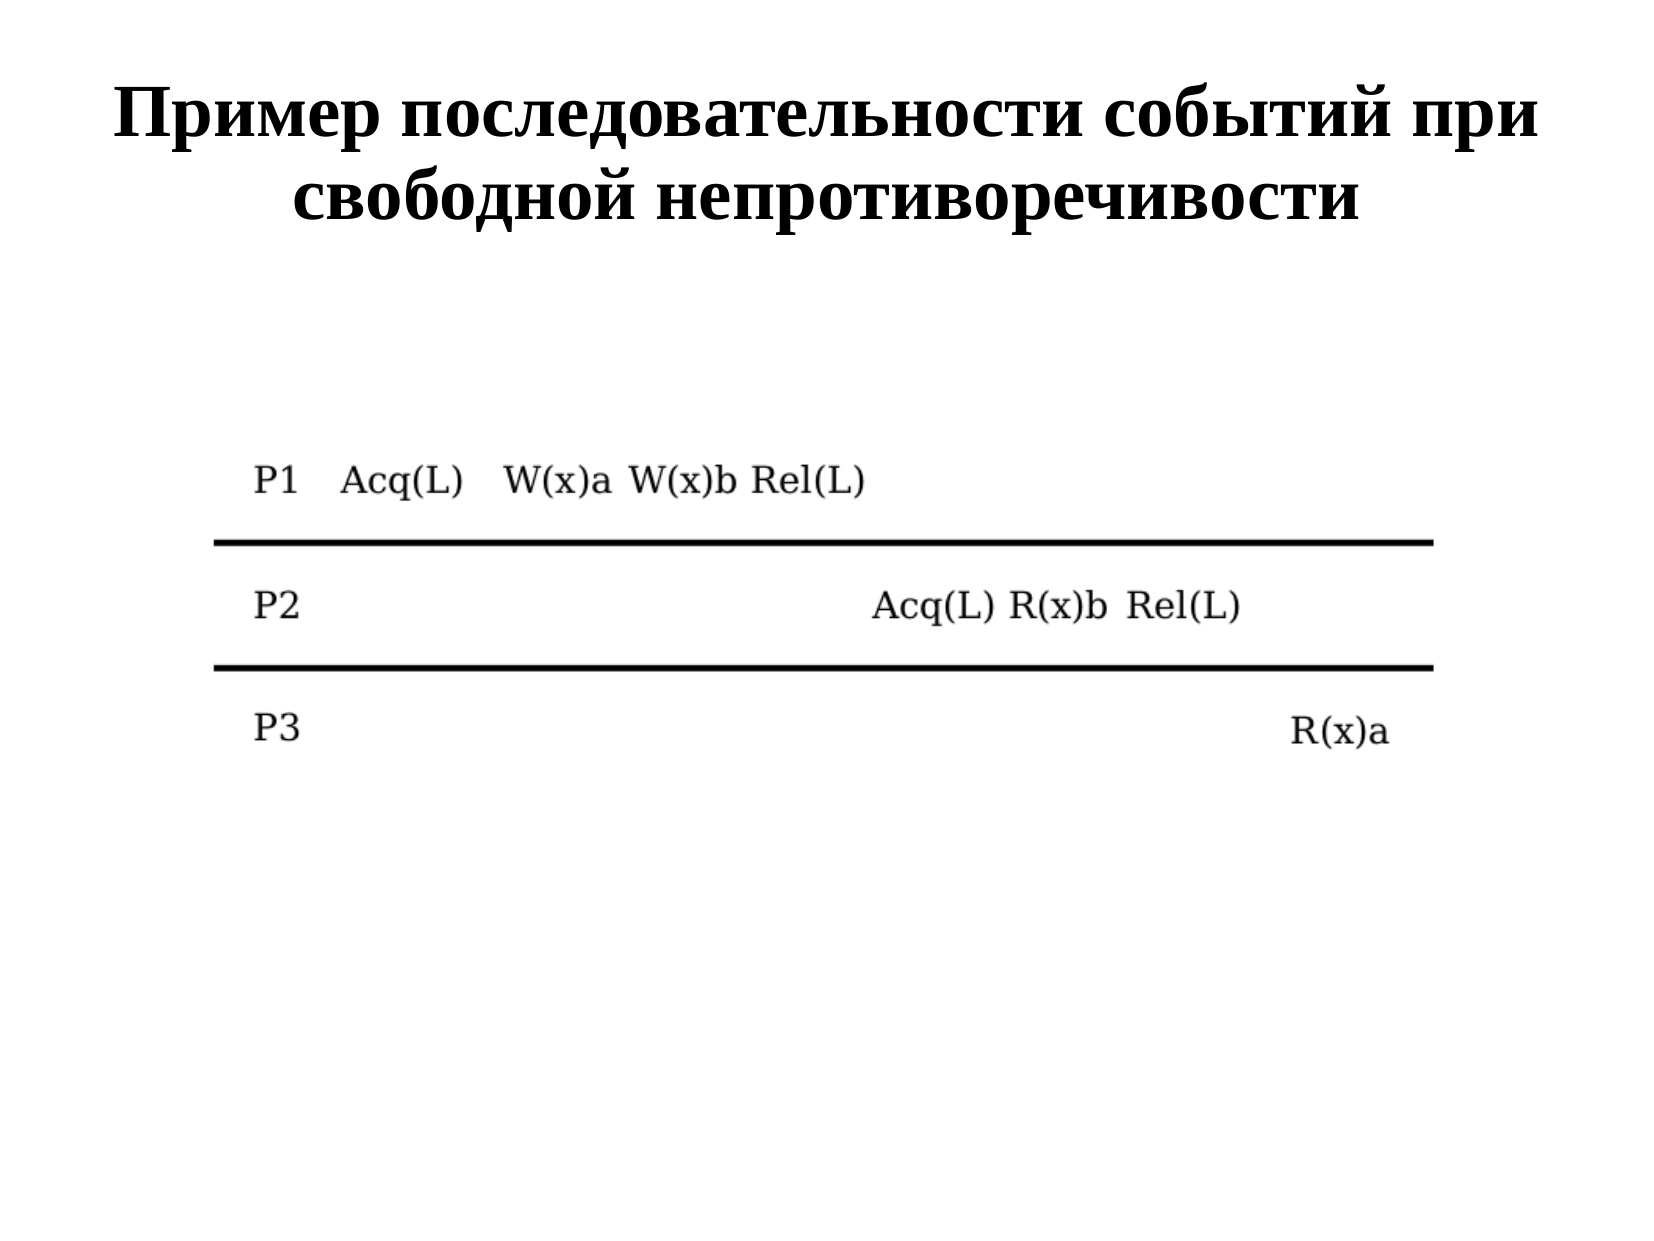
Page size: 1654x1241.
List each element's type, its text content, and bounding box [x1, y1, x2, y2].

picture [211, 454, 1437, 761]
title Пример последовательности событий при свободной непротиворечивости [82, 49, 1571, 257]
